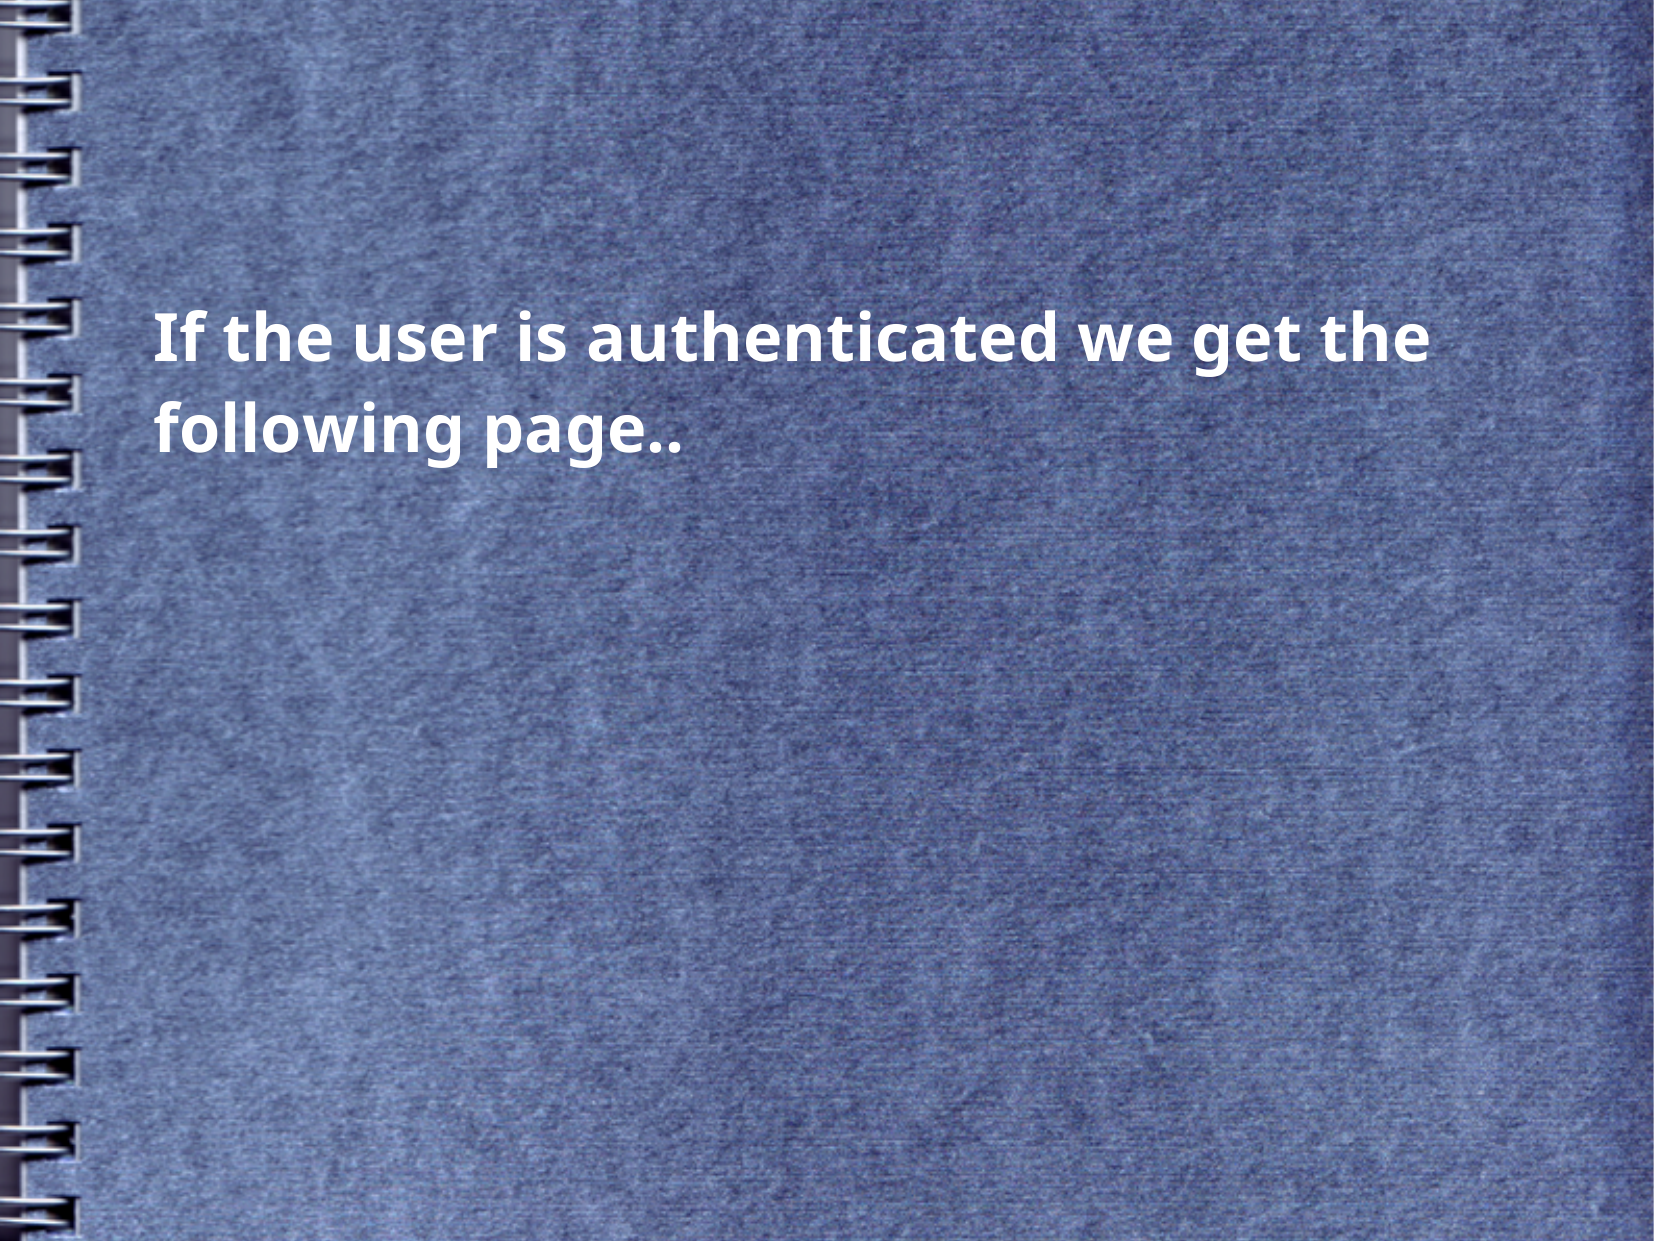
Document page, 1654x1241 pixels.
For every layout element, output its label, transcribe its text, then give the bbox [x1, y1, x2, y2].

list If the user is authenticated we get the following page.. [82, 290, 1571, 1109]
picture [0, 0, 1654, 1241]
